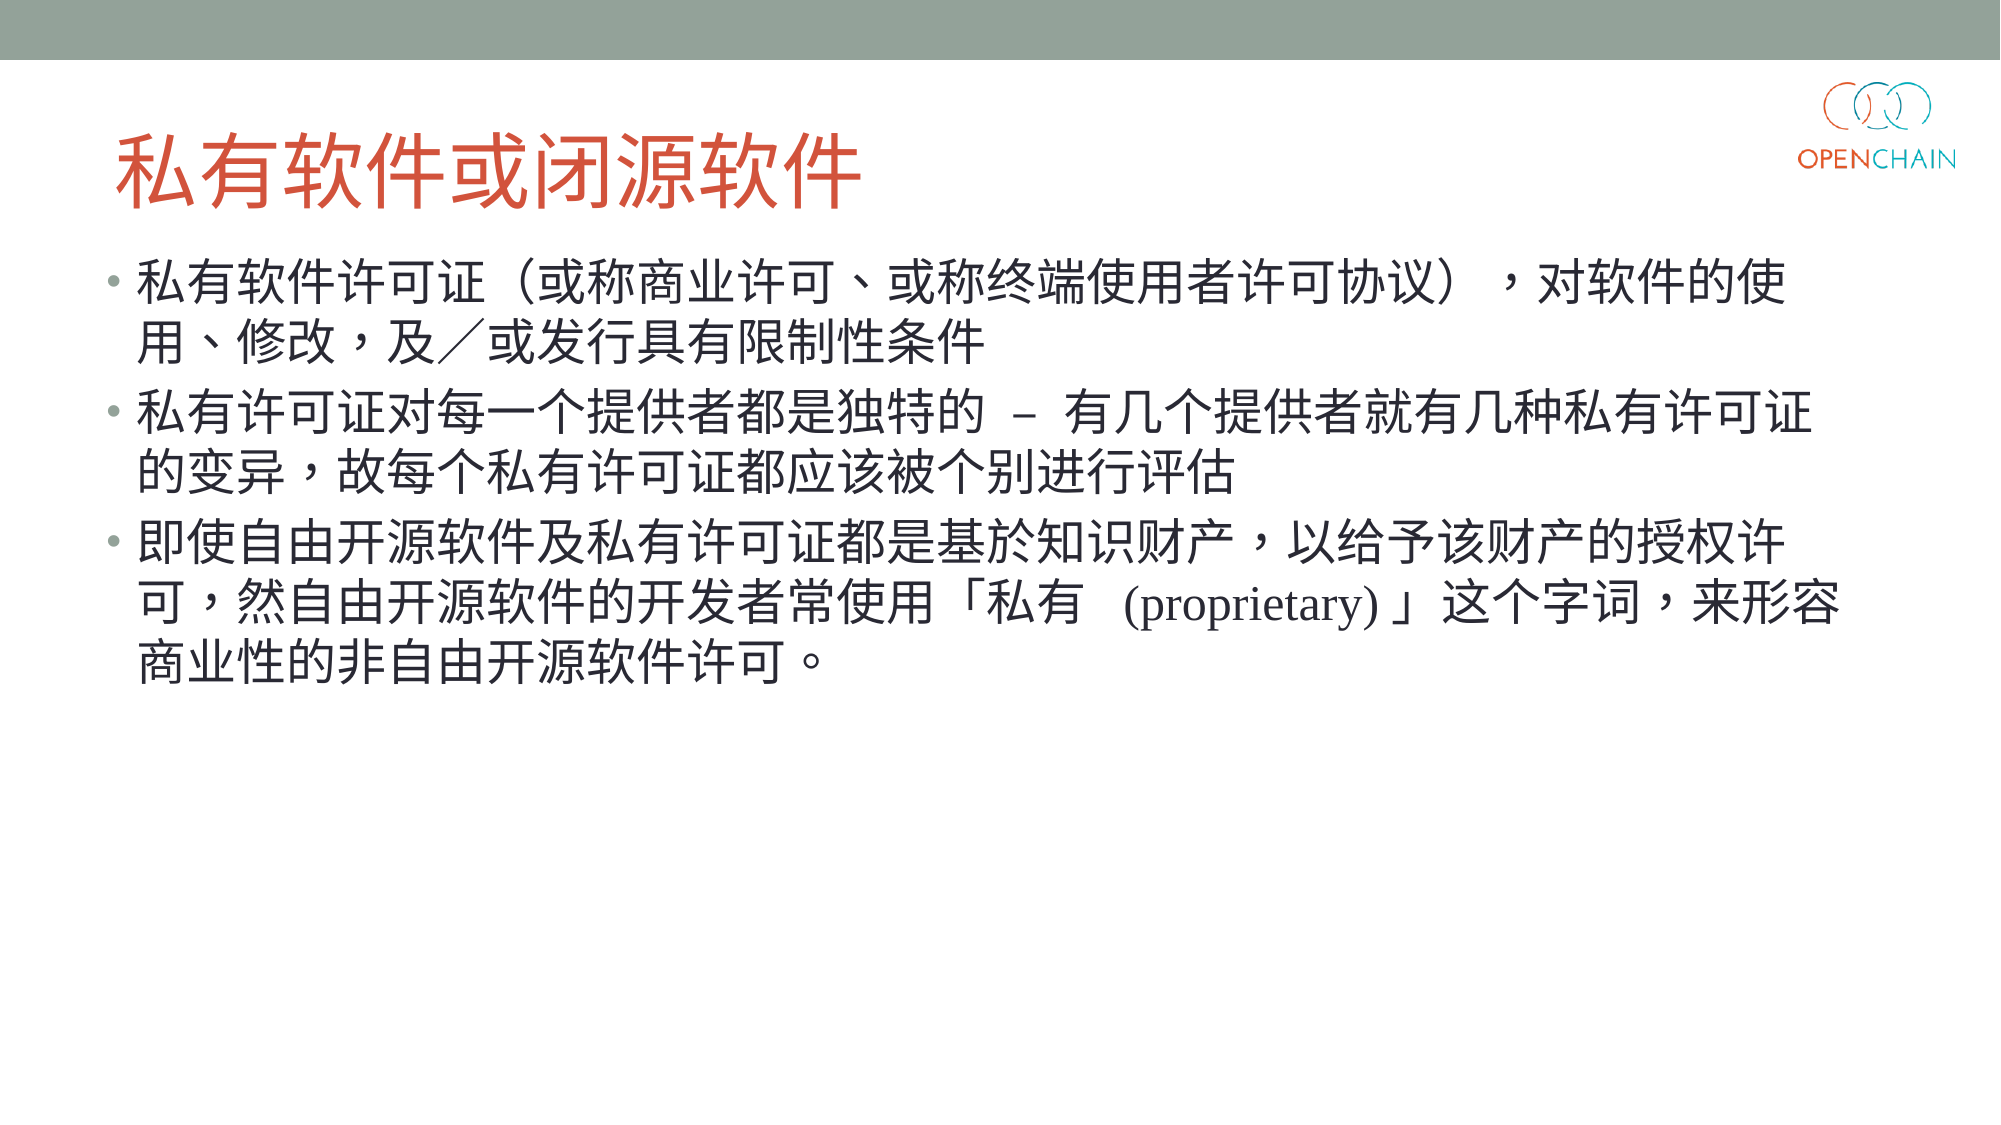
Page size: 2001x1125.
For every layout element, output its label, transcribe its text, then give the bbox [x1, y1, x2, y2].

picture [1798, 82, 1955, 169]
title 私有软件或闭源软件 [99, 87, 1900, 250]
list 私有软件许可证（或称商业许可、或称终端使用者许可协议），对软件的使用、修改，及／或发行具有限制性条件 私有许可证对每一个提供者都是独特的 – 有几个提供者就有几种私有许可证的变异，故每个私有许可证都应该被个别进行评估 即使自由开源软件及私有许可证都是基於知识财产，以给予该财产的授权许可，然自由开源软件的开发者常使用「私有 (proprietary)」这个字词，来形容商业性的非自由开源软件许可。 [91, 243, 1863, 1093]
